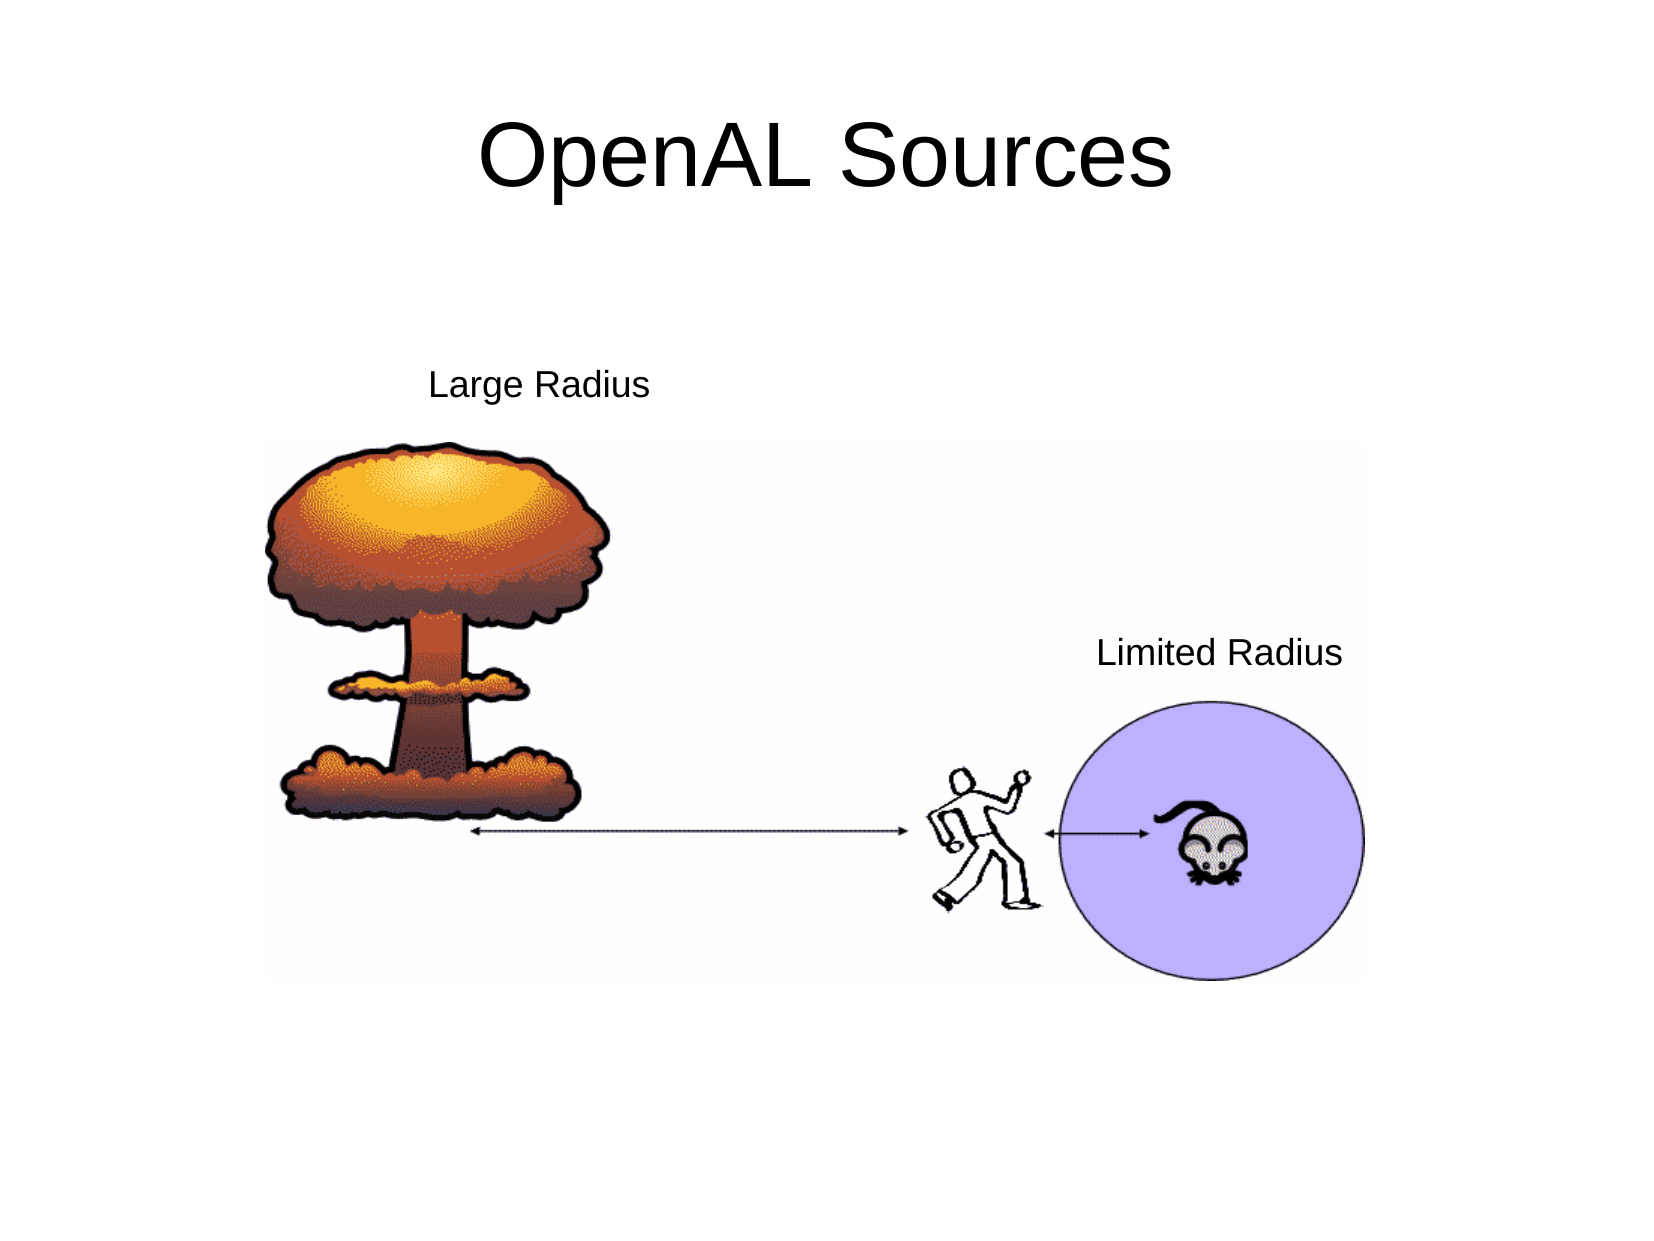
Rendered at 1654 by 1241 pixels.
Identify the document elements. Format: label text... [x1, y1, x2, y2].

text_box Limited Radius [1081, 622, 1359, 679]
text_box Large Radius [413, 354, 666, 412]
picture [265, 442, 1365, 981]
title OpenAL Sources [82, 49, 1571, 257]
